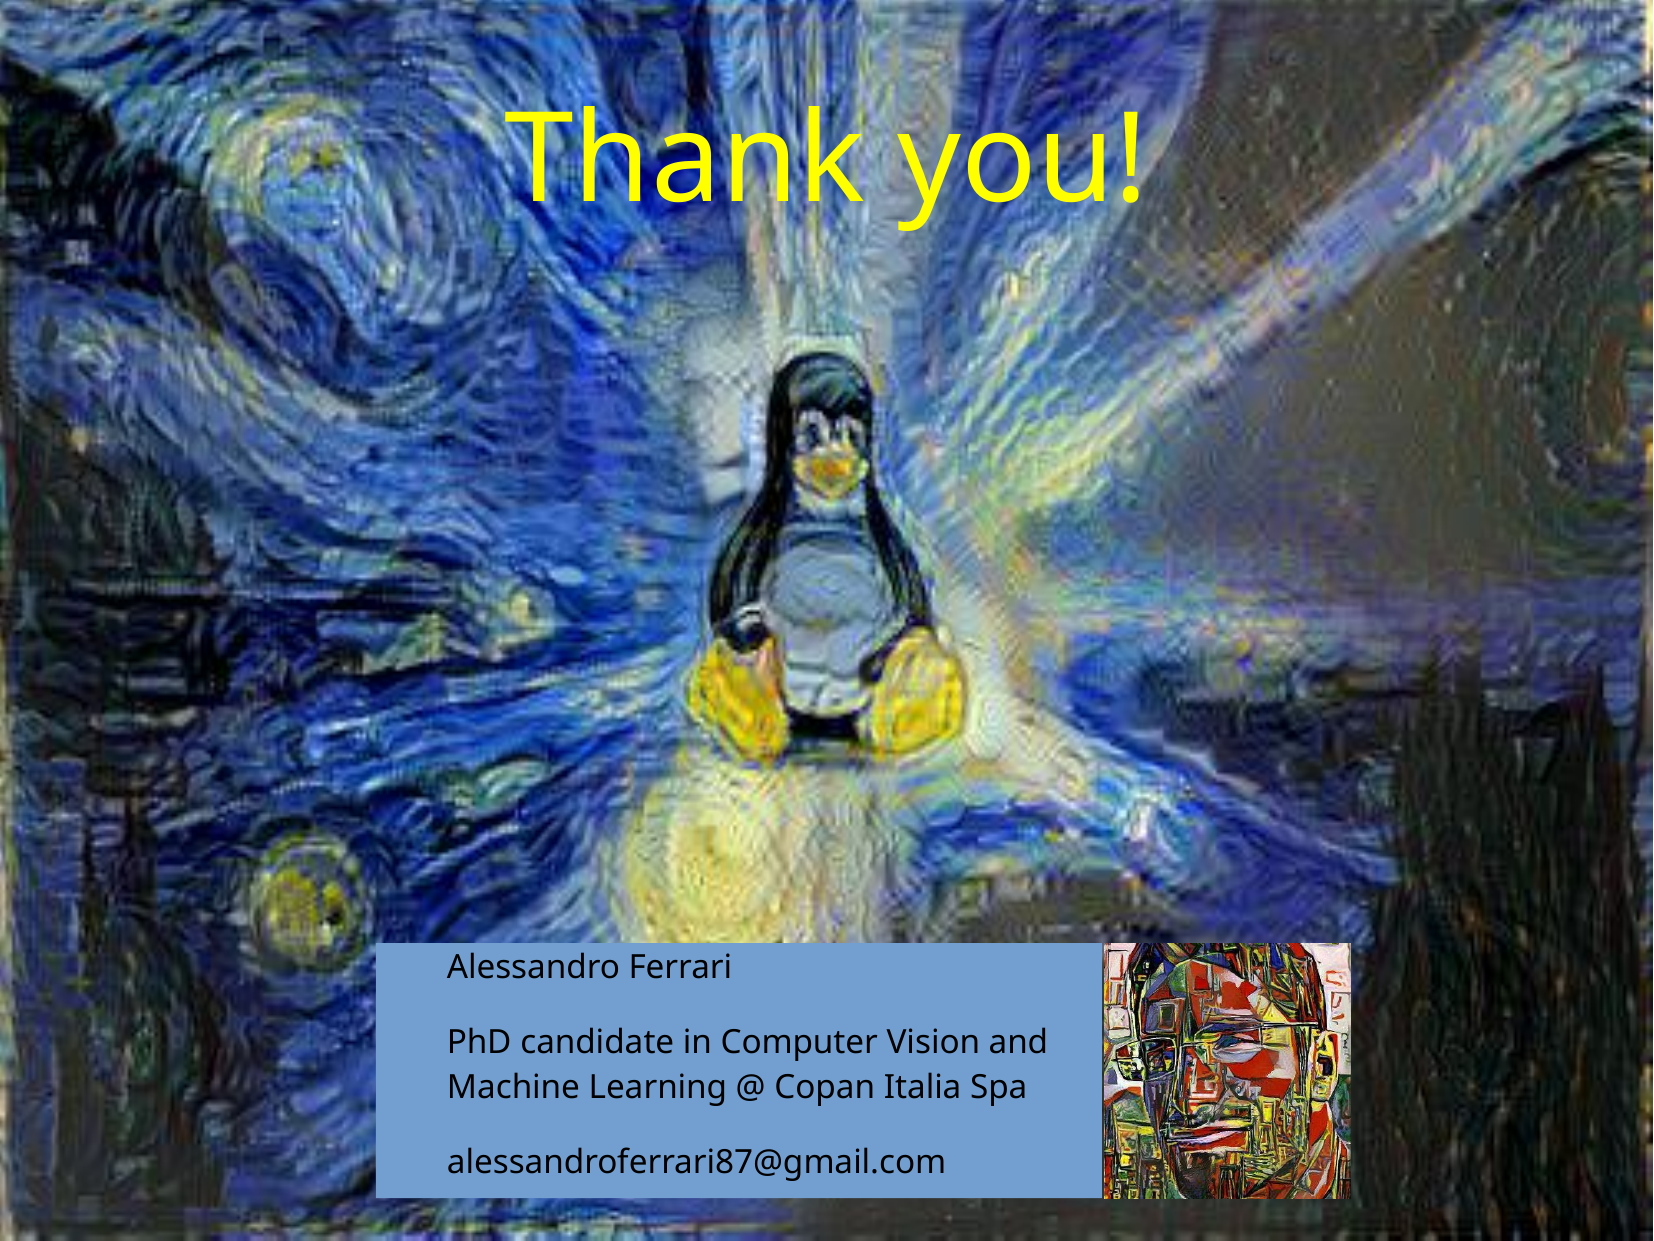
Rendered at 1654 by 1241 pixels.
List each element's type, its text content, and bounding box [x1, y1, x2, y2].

title Thank you! [82, 49, 1571, 257]
list Alessandro Ferrari PhD candidate in Computer Vision and Machine Learning @ Copan Italia Spa alessandroferrari87@gmail.com [375, 943, 1102, 1199]
picture [0, 0, 1653, 1241]
